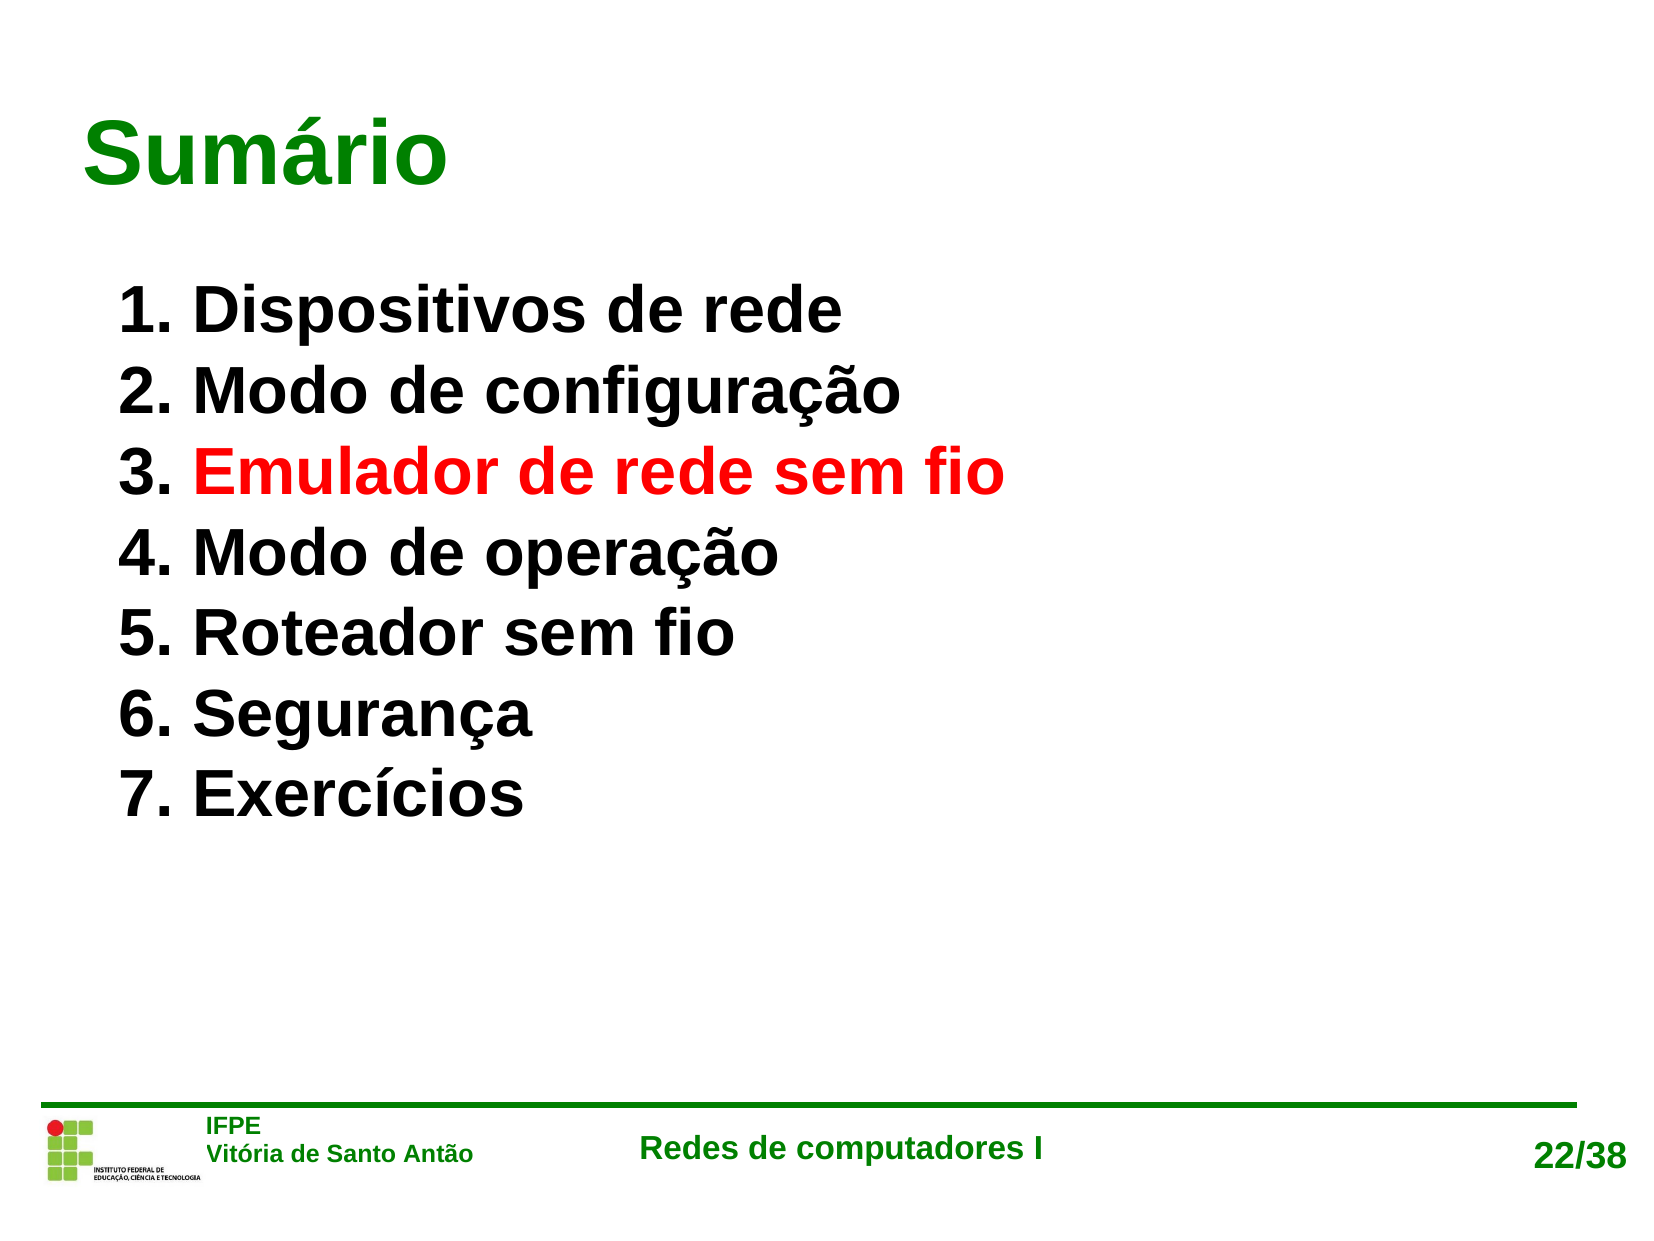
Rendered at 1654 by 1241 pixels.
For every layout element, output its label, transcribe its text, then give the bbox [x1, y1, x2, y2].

picture [39, 1111, 207, 1191]
title Sumário [82, 49, 1571, 257]
list Dispositivos de rede Modo de configuração Emulador de rede sem fio Modo de operação Roteador sem fio Segurança Exercícios [82, 272, 1571, 1091]
